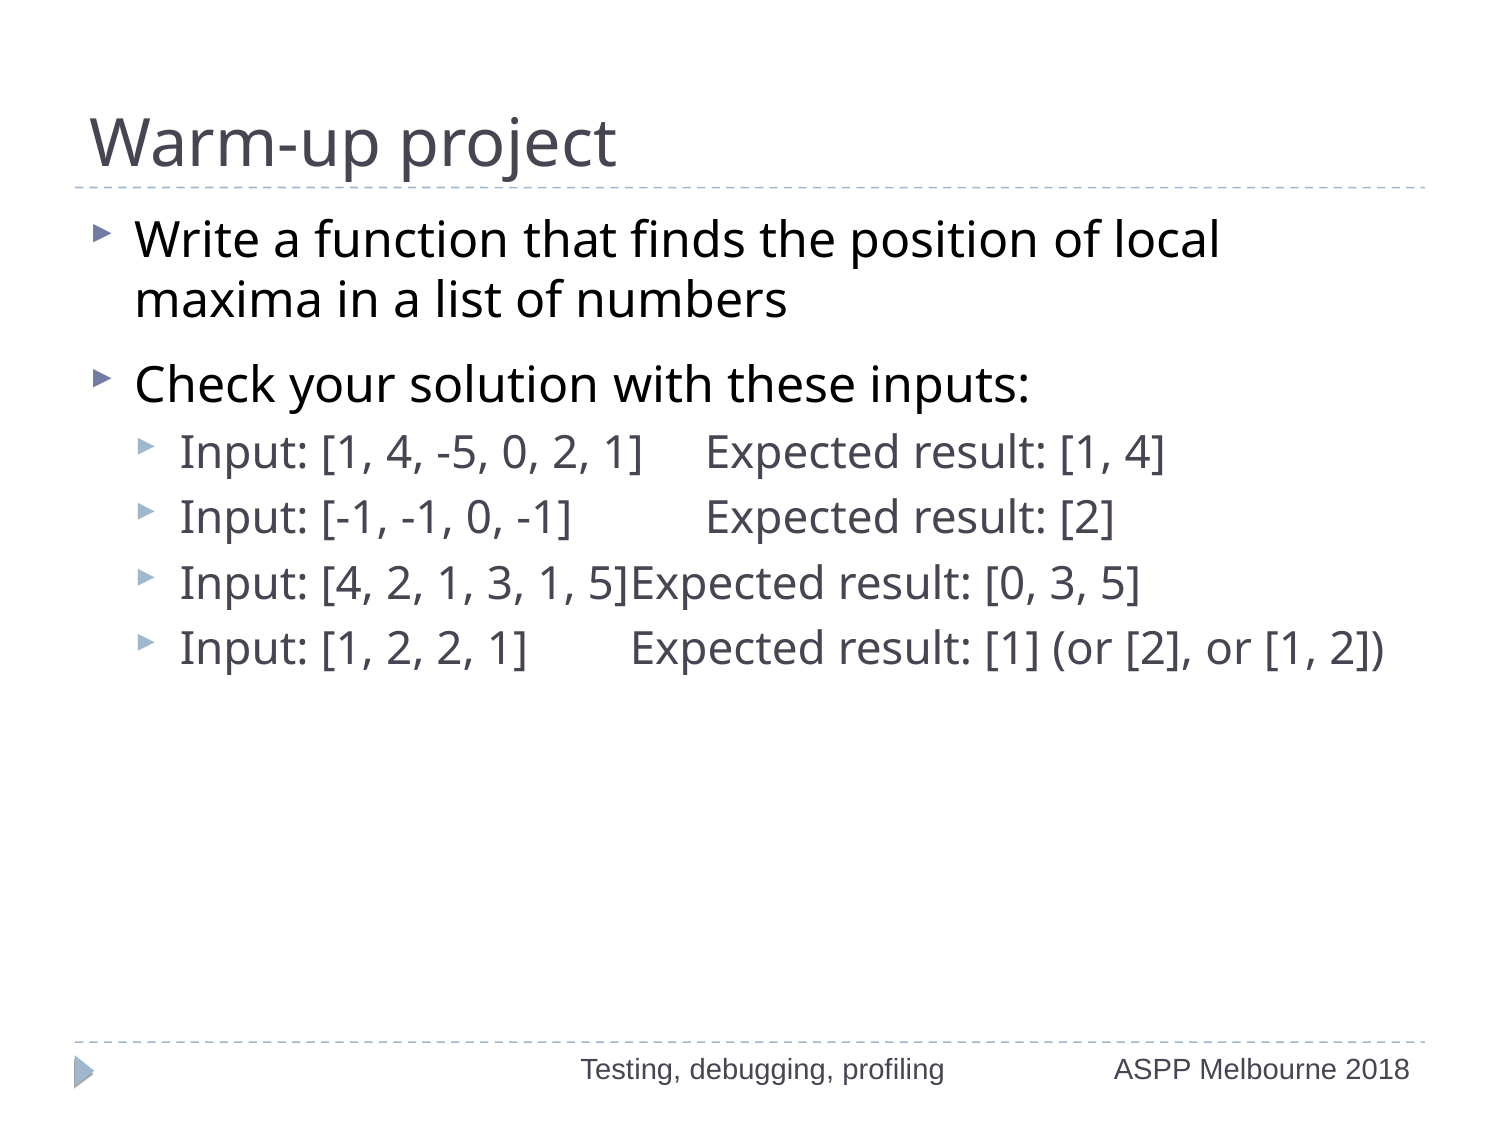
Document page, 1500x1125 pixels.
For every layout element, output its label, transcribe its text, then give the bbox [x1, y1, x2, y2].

title Warm-up project [75, 24, 1425, 188]
list Write a function that finds the position of local maxima in a list of numbers Check your solution with these inputs: Input: [1, 4, -5, 0, 2, 1] Expected result: [1, 4] Input: [-1, -1, 0, -1] Expected result: [2] Input: [4, 2, 1, 3, 1, 5] Expected result: [0, 3, 5] Input: [1, 2, 2, 1] Expected result: [1] (or [2], or [1, 2]) [75, 200, 1425, 1010]
slide_number ASPP Melbourne 2018 [1051, 1042, 1426, 1103]
footer Testing, debugging, profiling [475, 1042, 1051, 1103]
